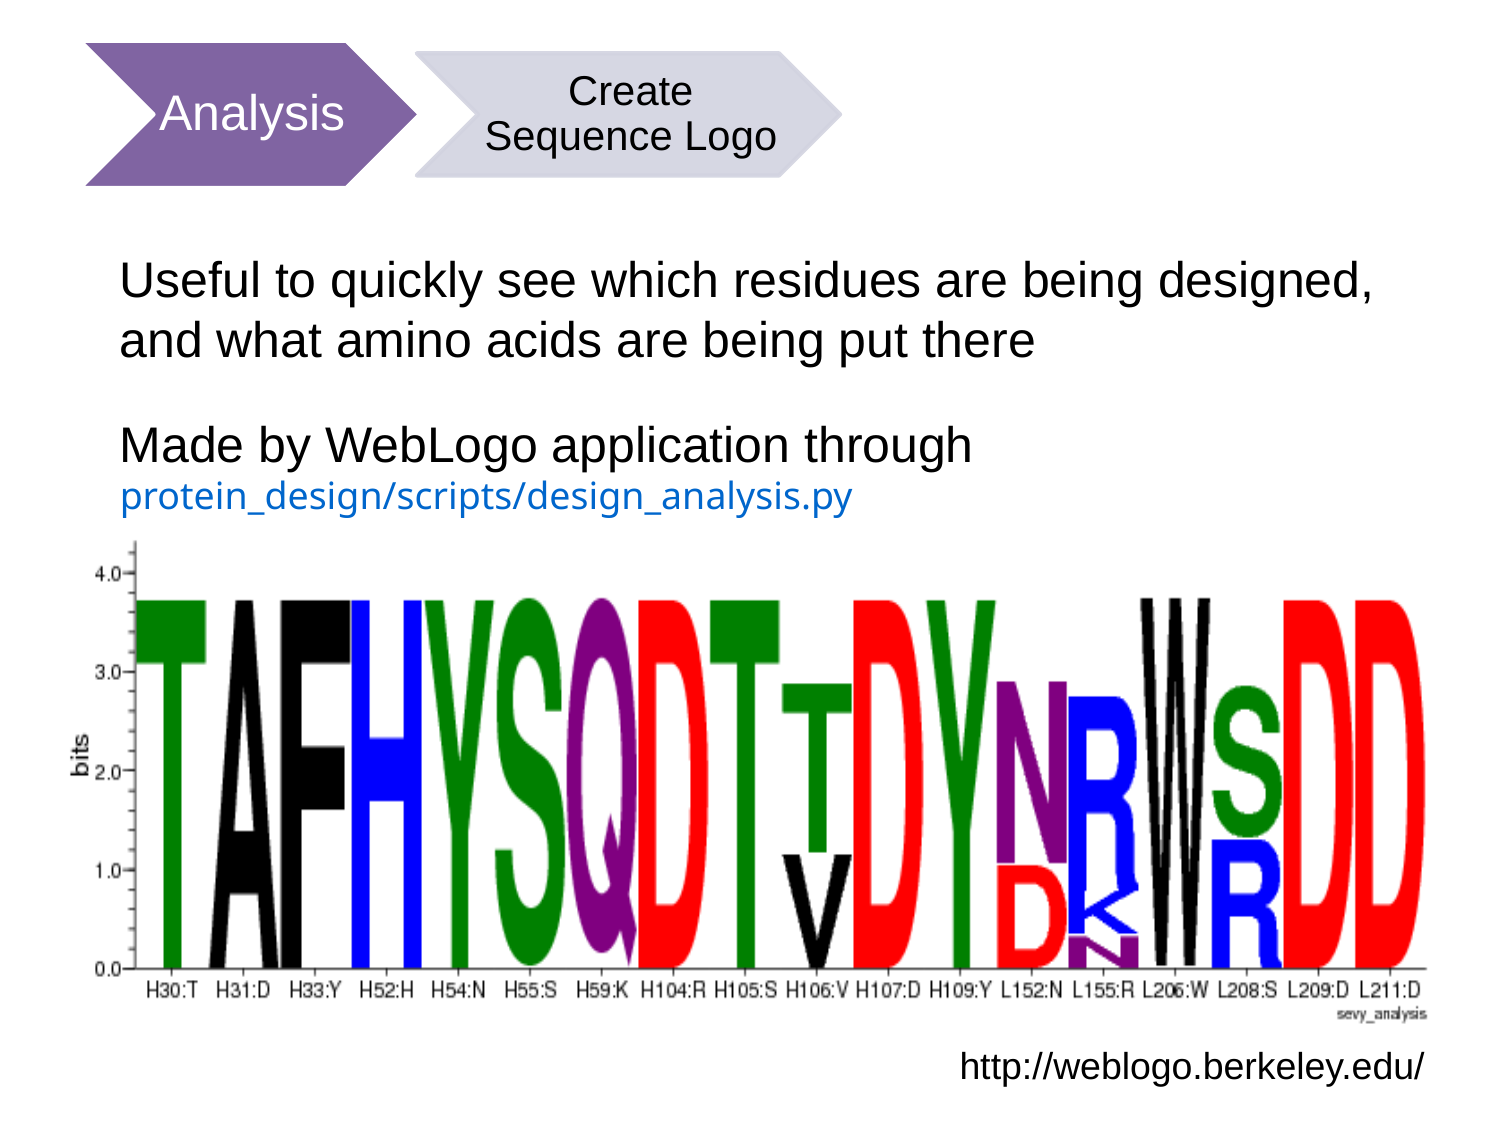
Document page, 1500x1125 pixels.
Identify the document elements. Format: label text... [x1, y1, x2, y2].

text_box http://weblogo.berkeley.edu/ [944, 1035, 1320, 1090]
text_box Create Sequence Logo [416, 53, 841, 176]
text_box Analysis [79, 40, 421, 189]
picture [60, 524, 1456, 1026]
text_box Useful to quickly see which residues are being designed, and what amino acids are being put there Made by WebLogo application through protein_design/scripts/design_analysis.py [105, 239, 1391, 524]
